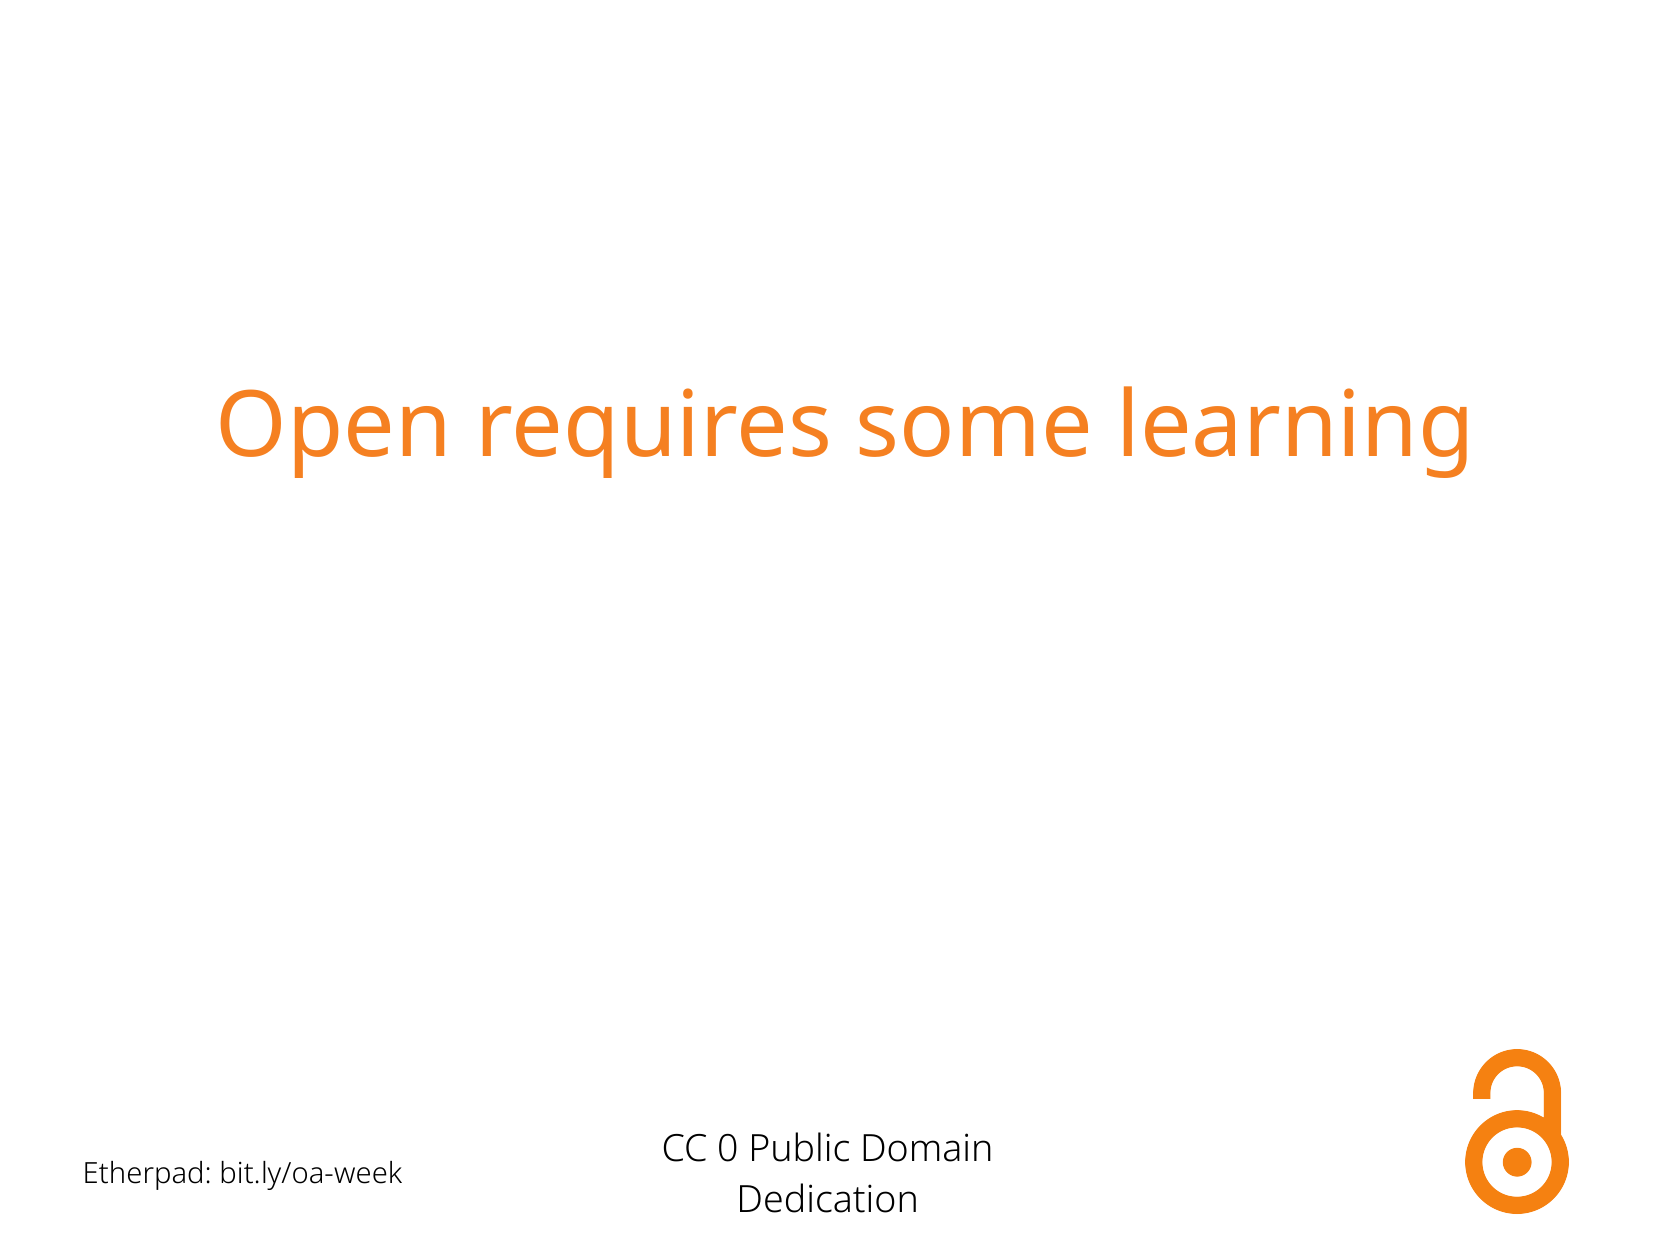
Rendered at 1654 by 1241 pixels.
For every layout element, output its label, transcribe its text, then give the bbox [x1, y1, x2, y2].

picture [1463, 1047, 1571, 1216]
title Open requires some learning [101, 317, 1591, 526]
